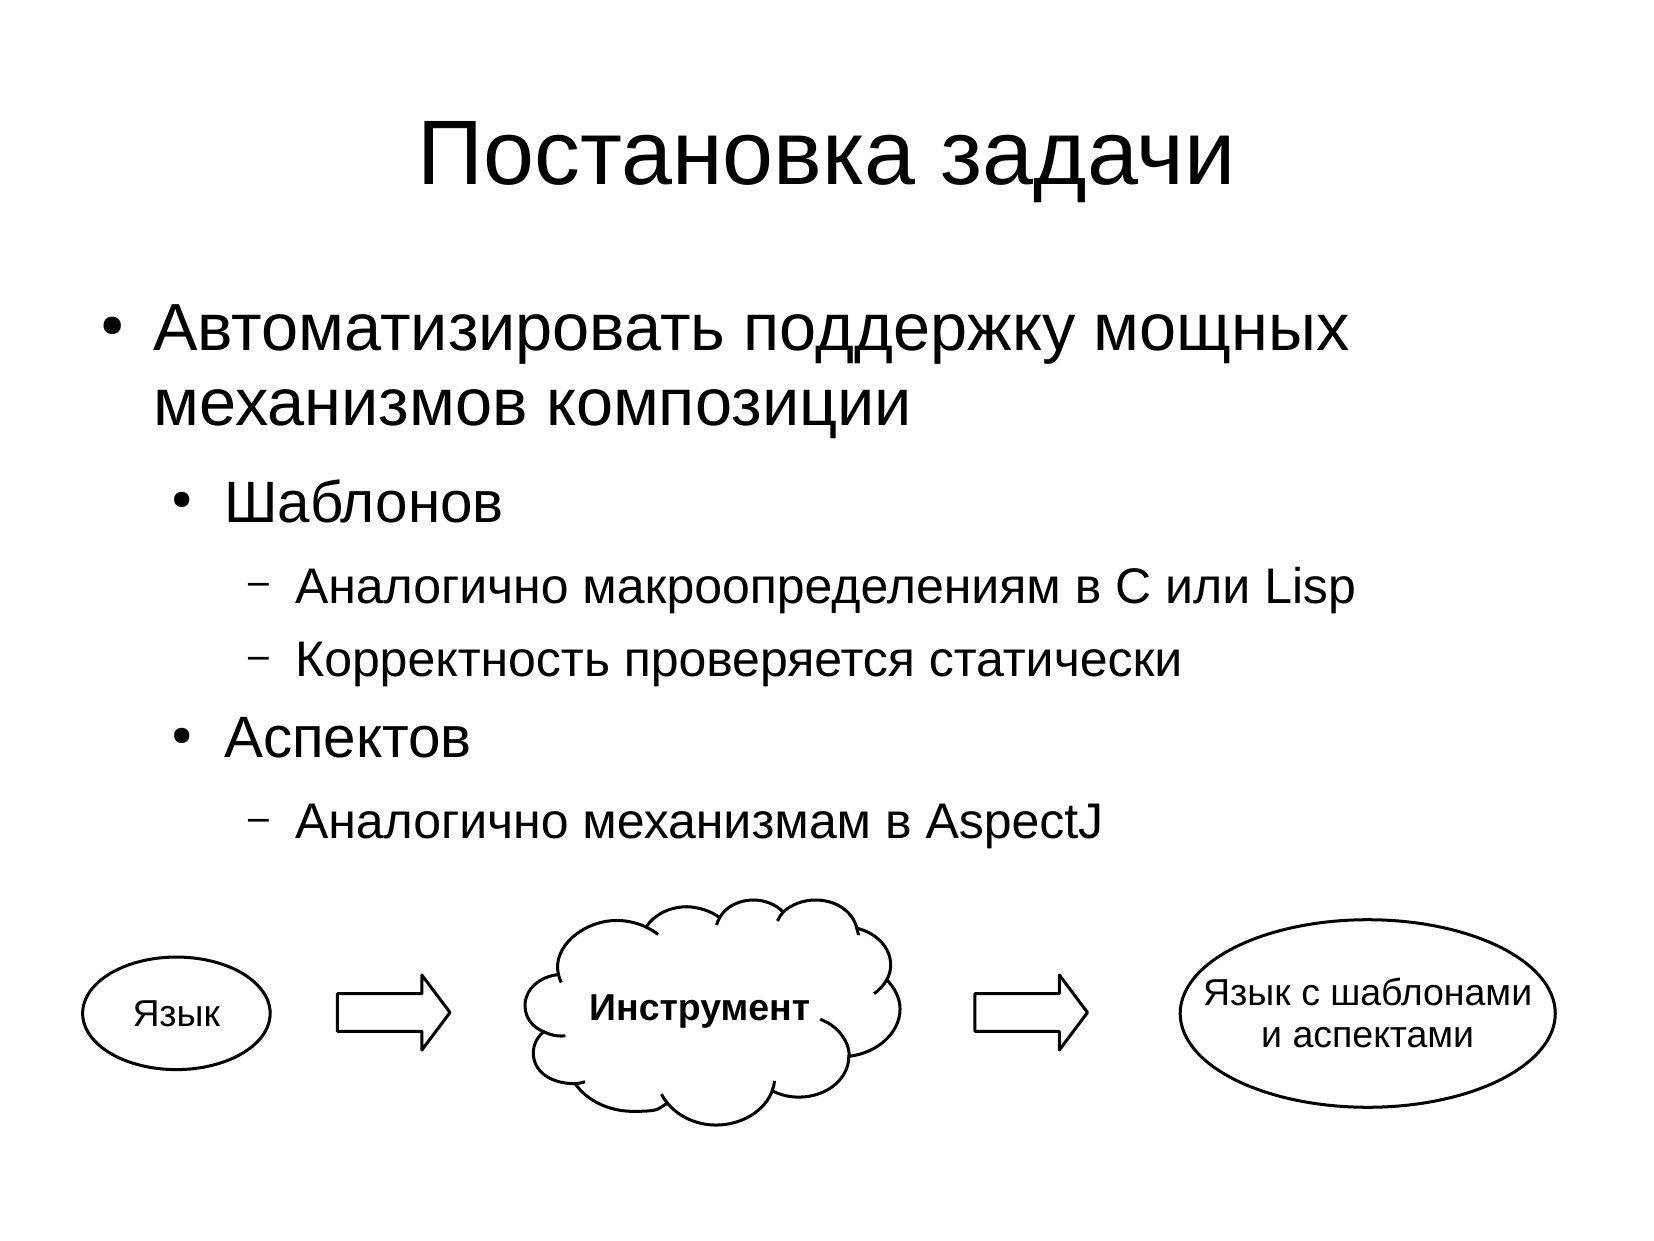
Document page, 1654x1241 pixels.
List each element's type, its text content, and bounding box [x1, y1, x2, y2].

text_box Язык с шаблонами и аспектами [1180, 919, 1556, 1108]
title Постановка задачи [82, 56, 1571, 250]
text_box Инструмент [525, 900, 901, 1126]
list Автоматизировать поддержку мощных механизмов композиции Шаблонов Аналогично макроопределениям в C или Lisp Корректность проверяется статически Аспектов Аналогично механизмам в AspectJ [82, 290, 1571, 1109]
text_box Язык [82, 957, 271, 1070]
